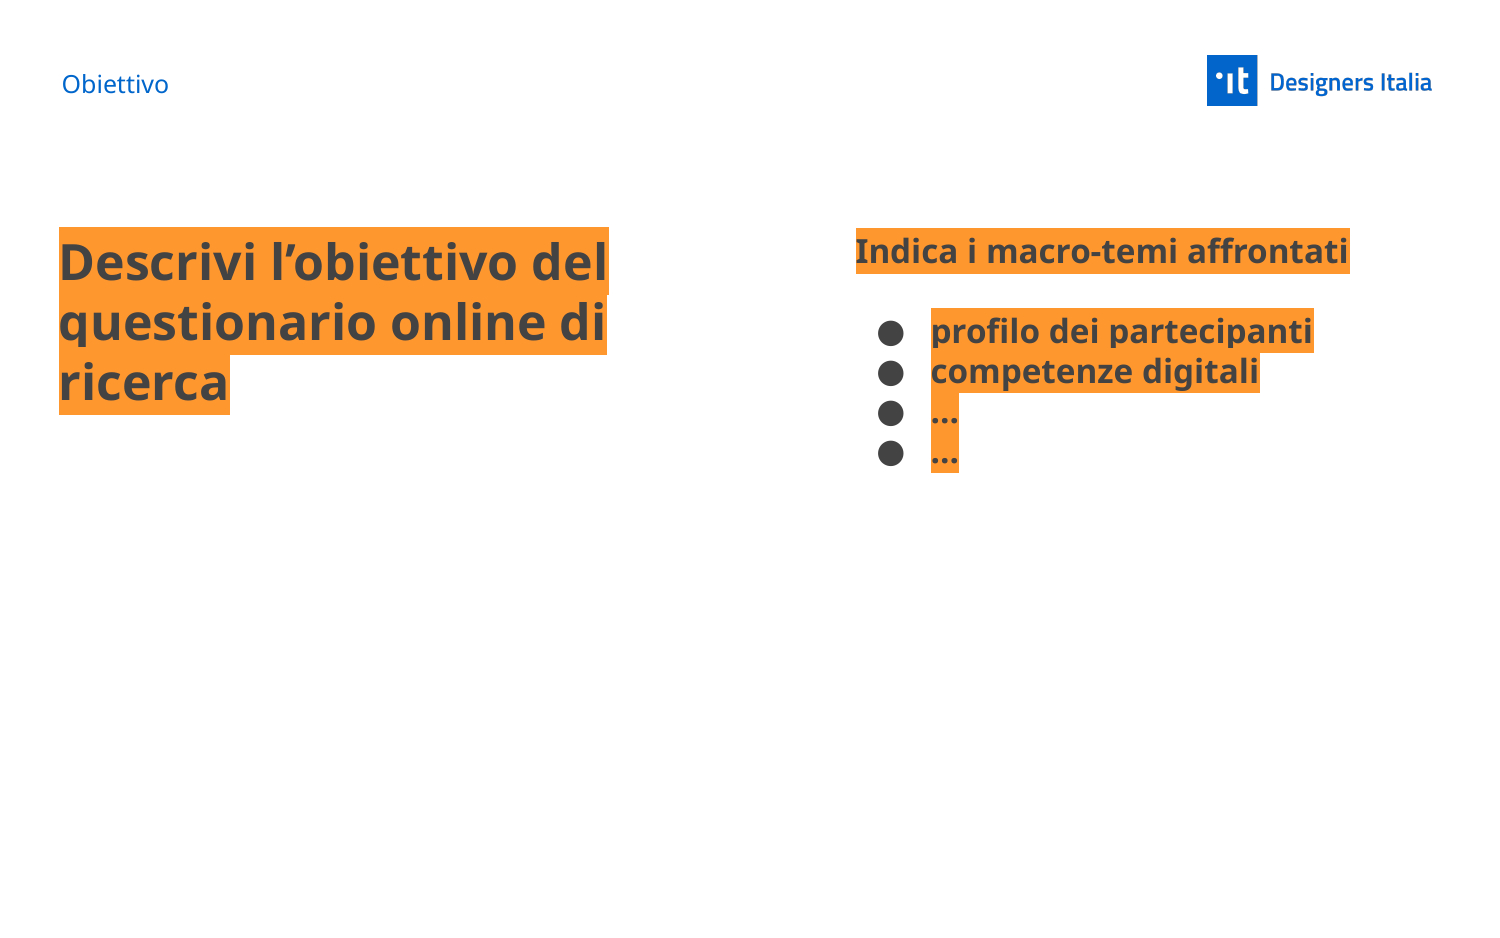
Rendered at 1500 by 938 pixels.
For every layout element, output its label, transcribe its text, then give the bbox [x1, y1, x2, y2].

text_box Descrivi l’obiettivo del questionario online di ricerca [43, 215, 756, 360]
text_box Indica i macro-temi affrontati profilo dei partecipanti competenze digitali … ... [840, 215, 1390, 360]
picture [1207, 55, 1445, 106]
text_box Obiettivo [46, 58, 684, 110]
